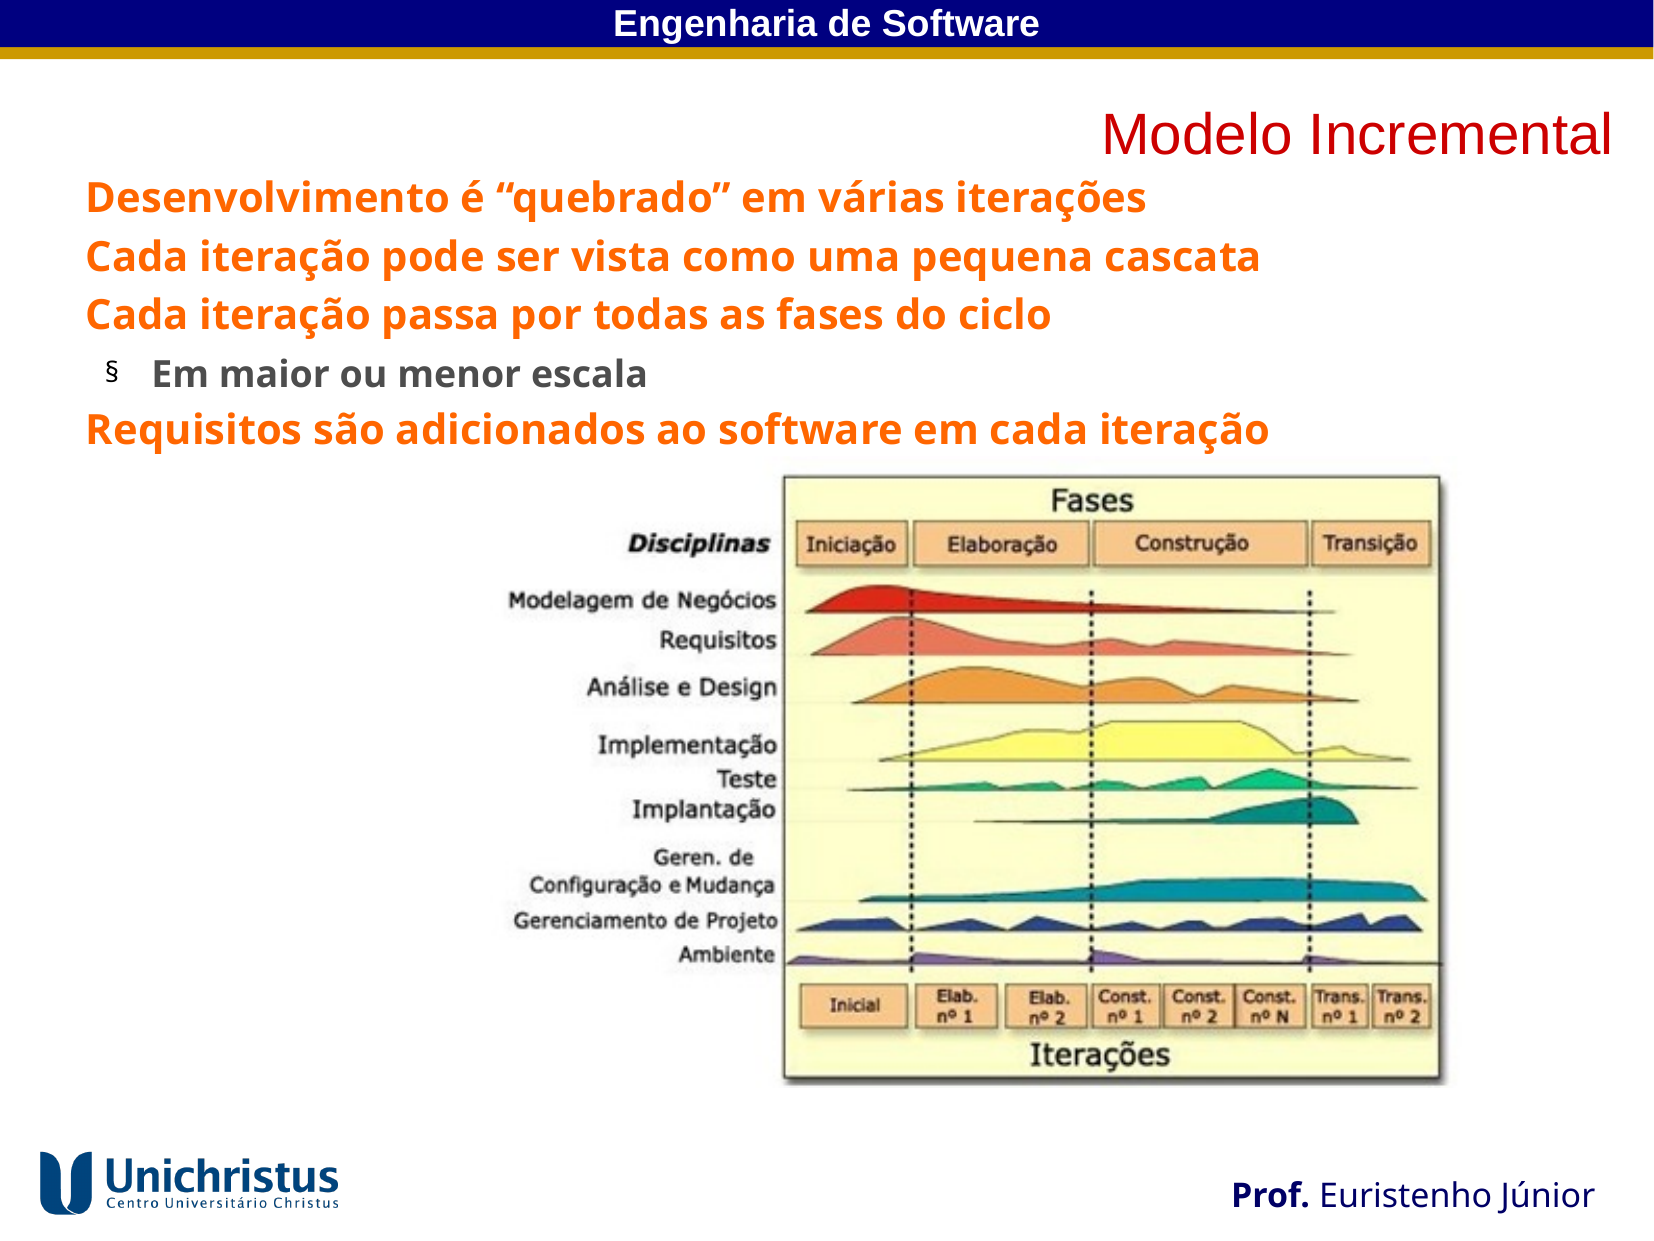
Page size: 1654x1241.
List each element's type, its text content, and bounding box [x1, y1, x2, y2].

text_box [0, 48, 1654, 60]
picture [490, 456, 1470, 1088]
text_box Engenharia de Software [0, 0, 1654, 48]
picture [35, 1148, 343, 1217]
text_box Modelo Incremental [1086, 94, 1646, 201]
text_box Prof. Euristenho Júnior [1216, 1163, 1654, 1224]
text_box Desenvolvimento é “quebrado” em várias iterações Cada iteração pode ser vista como uma pequena cascata Cada iteração passa por todas as fases do ciclo Em maior ou menor escala Requisitos são adicionados ao software em cada iteração [14, 163, 1365, 466]
